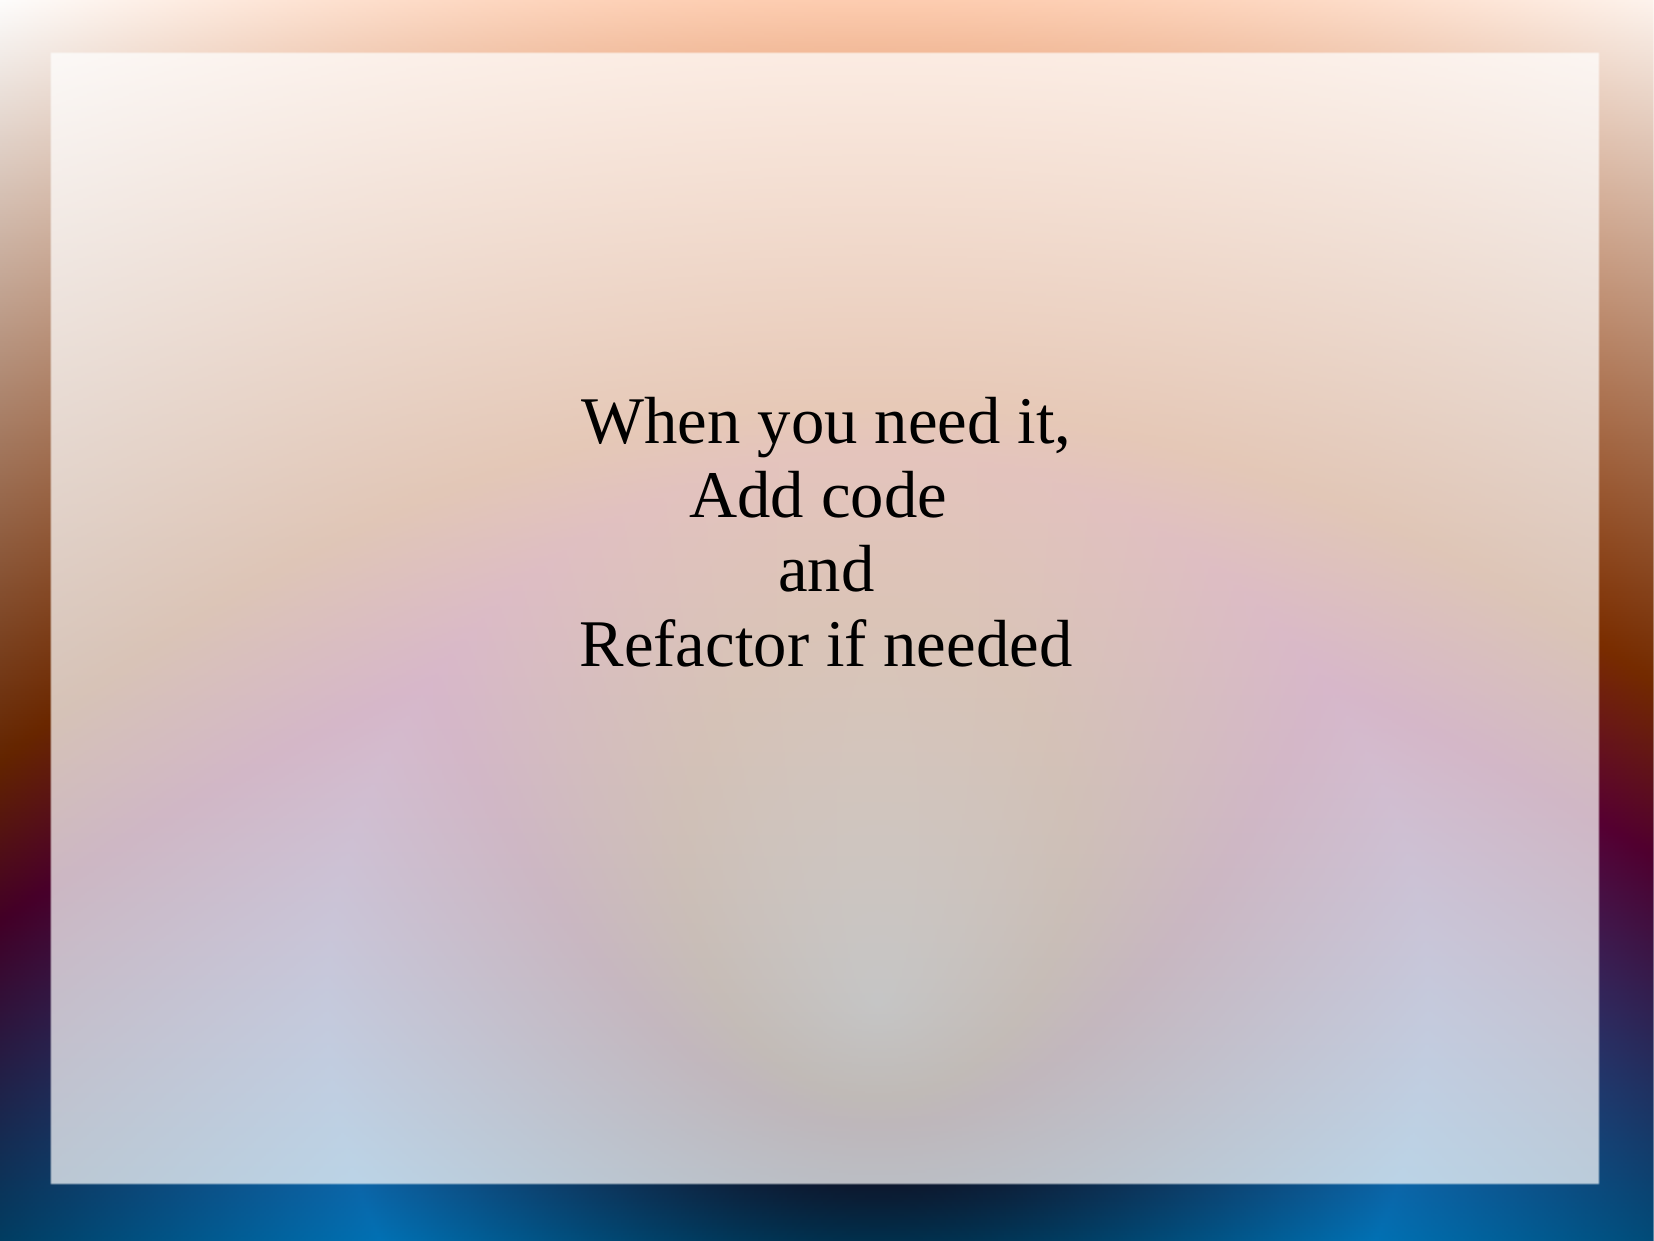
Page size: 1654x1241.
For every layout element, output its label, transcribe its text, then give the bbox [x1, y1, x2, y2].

subtitle When you need it, Add code and Refactor if needed [82, 55, 1571, 1010]
picture [0, 0, 1654, 1241]
